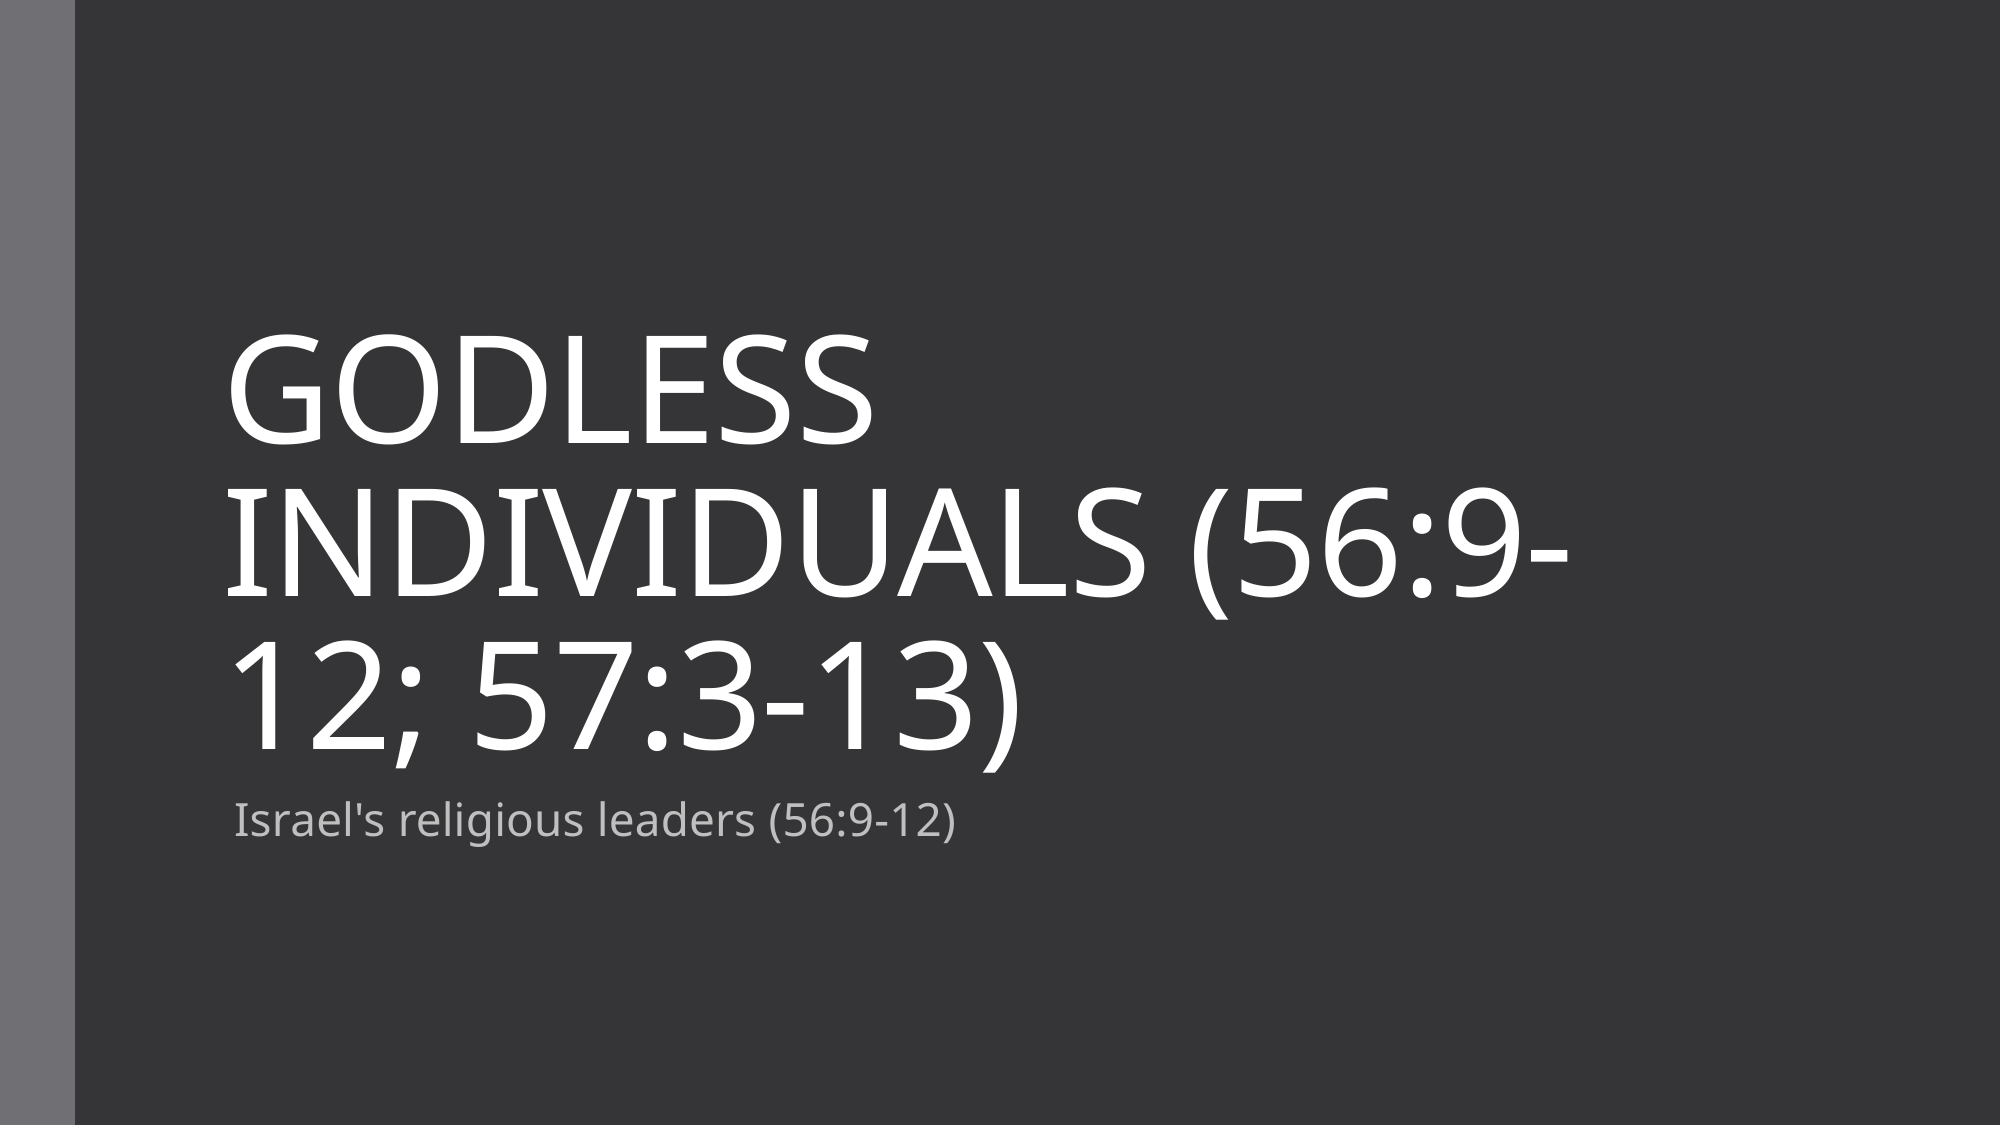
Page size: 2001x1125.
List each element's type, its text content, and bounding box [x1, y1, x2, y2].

title GODLESS INDIVIDUALS (56:9-12; 57:3-13) [206, 124, 1752, 787]
subtitle Israel's religious leaders (56:9-12) [206, 787, 1752, 1066]
